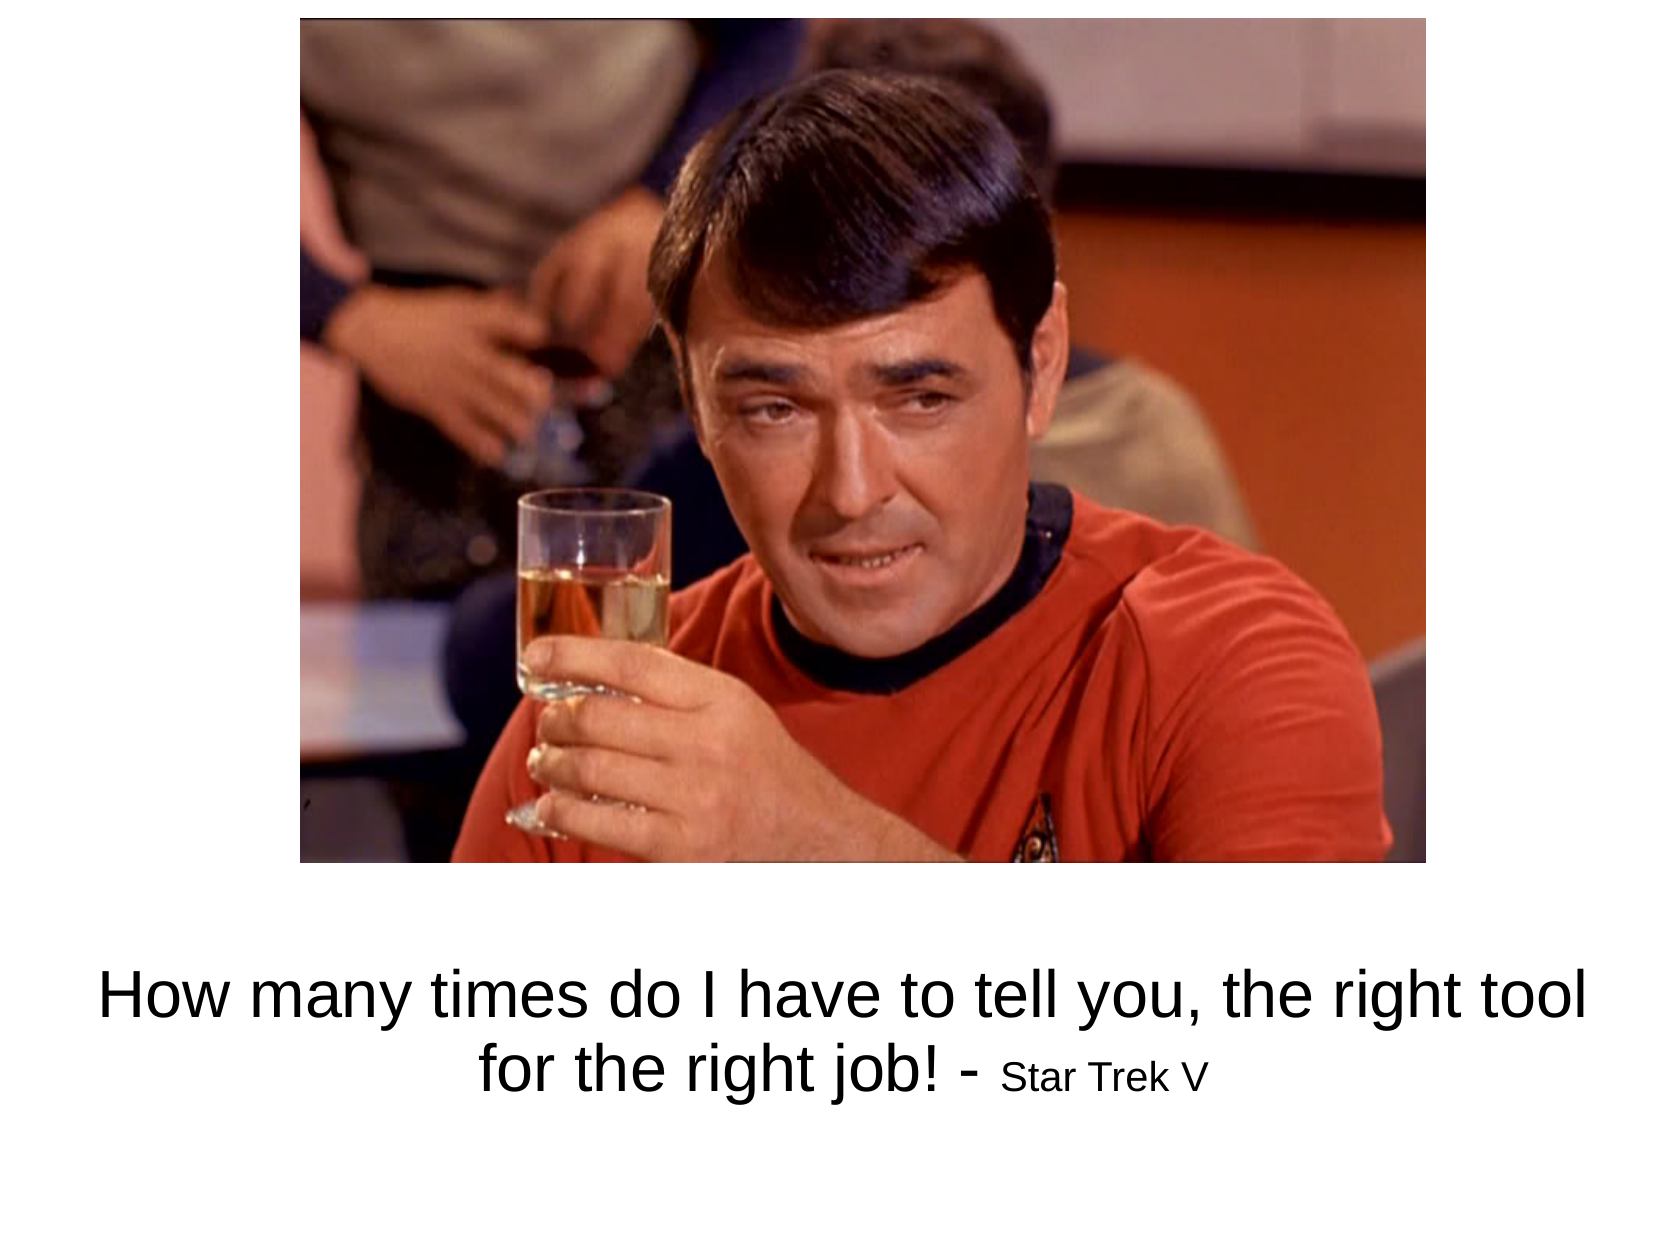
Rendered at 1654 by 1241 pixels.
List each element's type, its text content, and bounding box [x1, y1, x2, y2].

picture [300, 18, 1426, 863]
subtitle How many times do I have to tell you, the right tool for the right job! - Star Trek V [75, 900, 1613, 1163]
